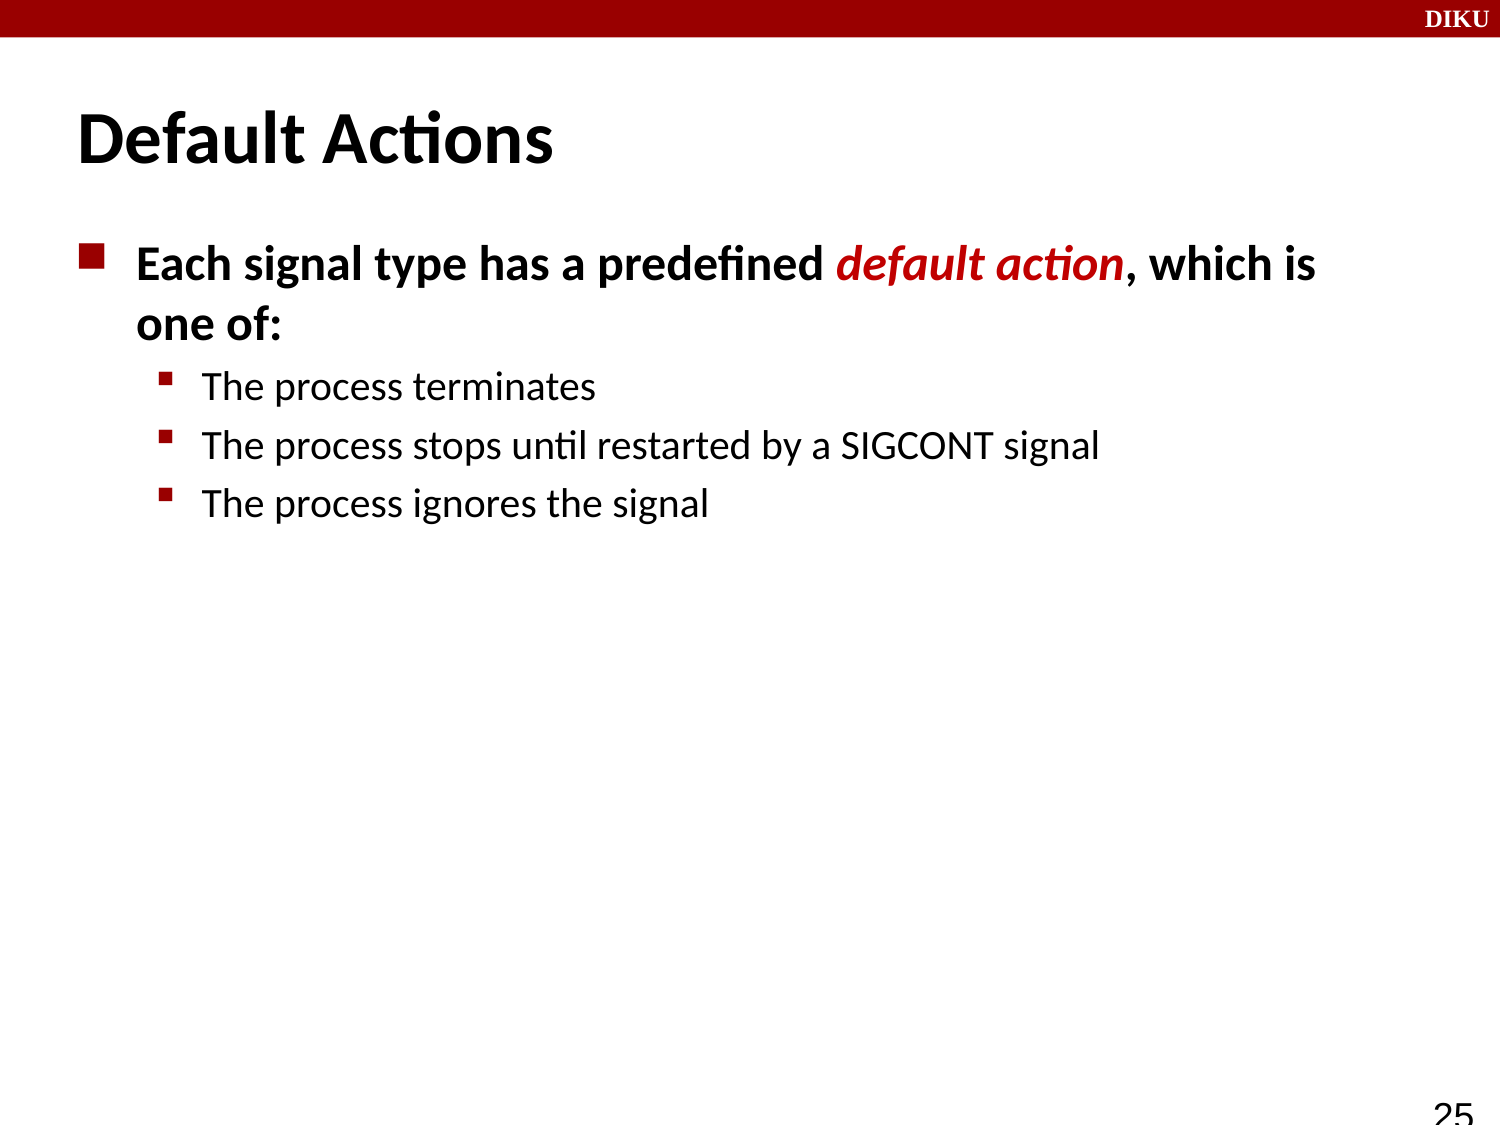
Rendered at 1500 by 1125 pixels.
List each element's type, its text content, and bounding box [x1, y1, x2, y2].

text_box Default Actions [62, 71, 1308, 197]
text_box Each signal type has a predefined default action, which is one of: The process terminates The process stops until restarted by a SIGCONT signal The process ignores the signal [65, 223, 1361, 1039]
